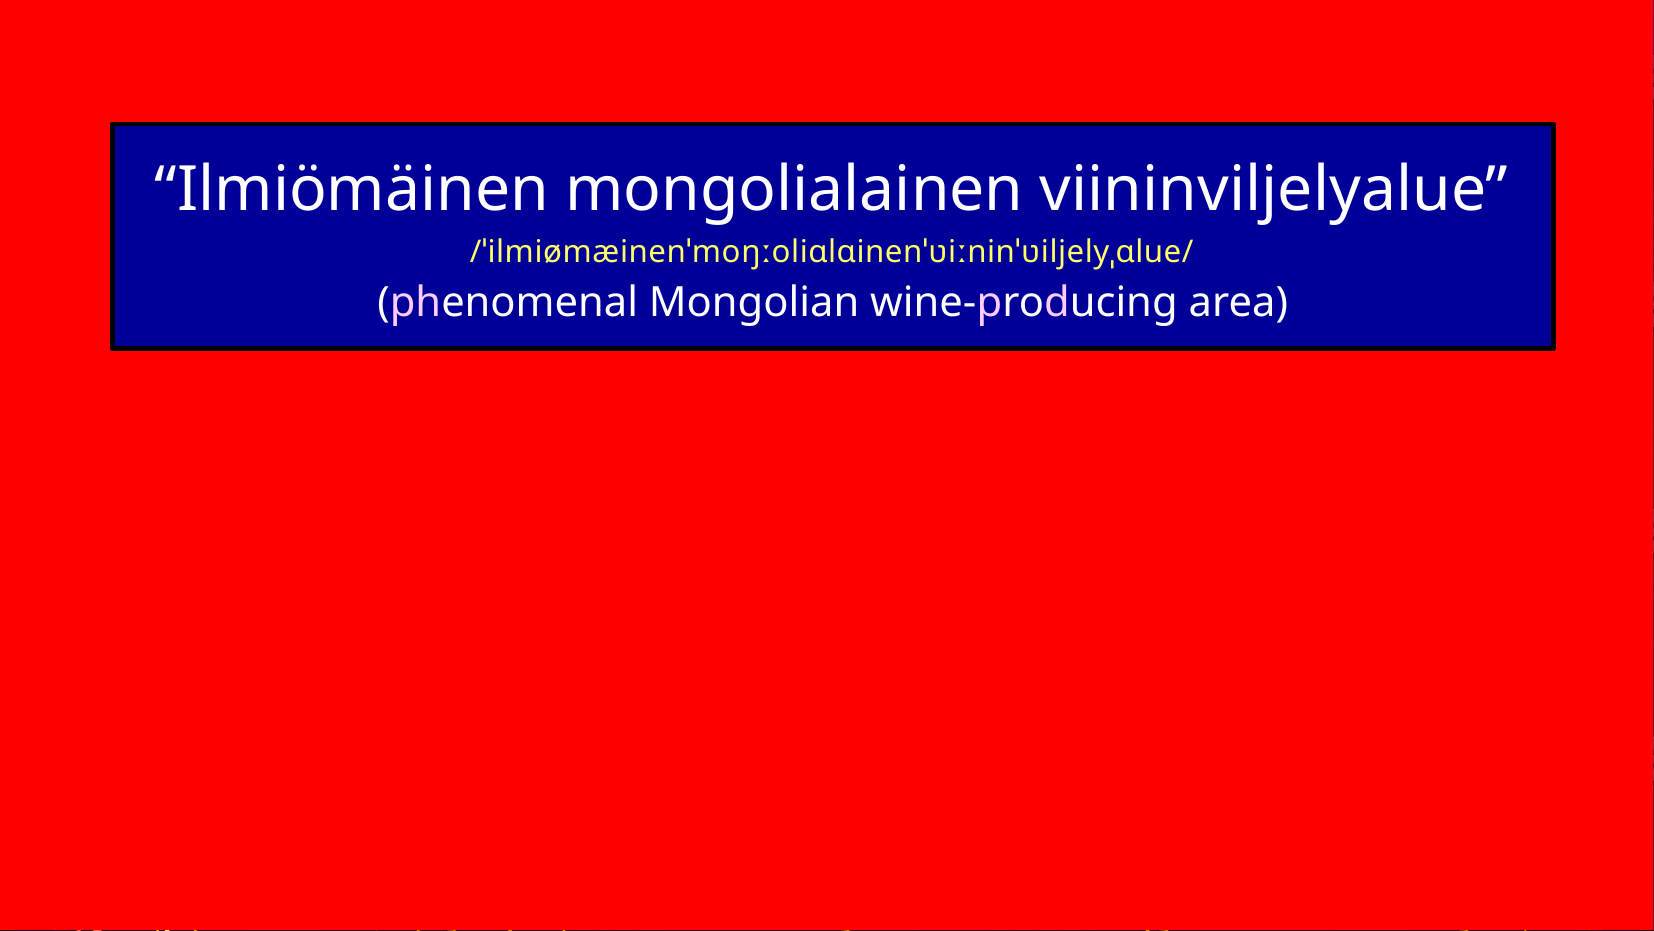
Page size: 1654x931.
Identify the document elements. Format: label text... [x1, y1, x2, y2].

text_box [0, 0, 1654, 931]
text_box “Ilmiömäinen mongolialainen viininviljelyalue” /ˈilmiømæinenˈmoŋːoliɑlɑinenˈʋiːninˈʋiljelyˌɑlue/ (phenomenal Mongolian wine-producing area) [112, 124, 1554, 349]
